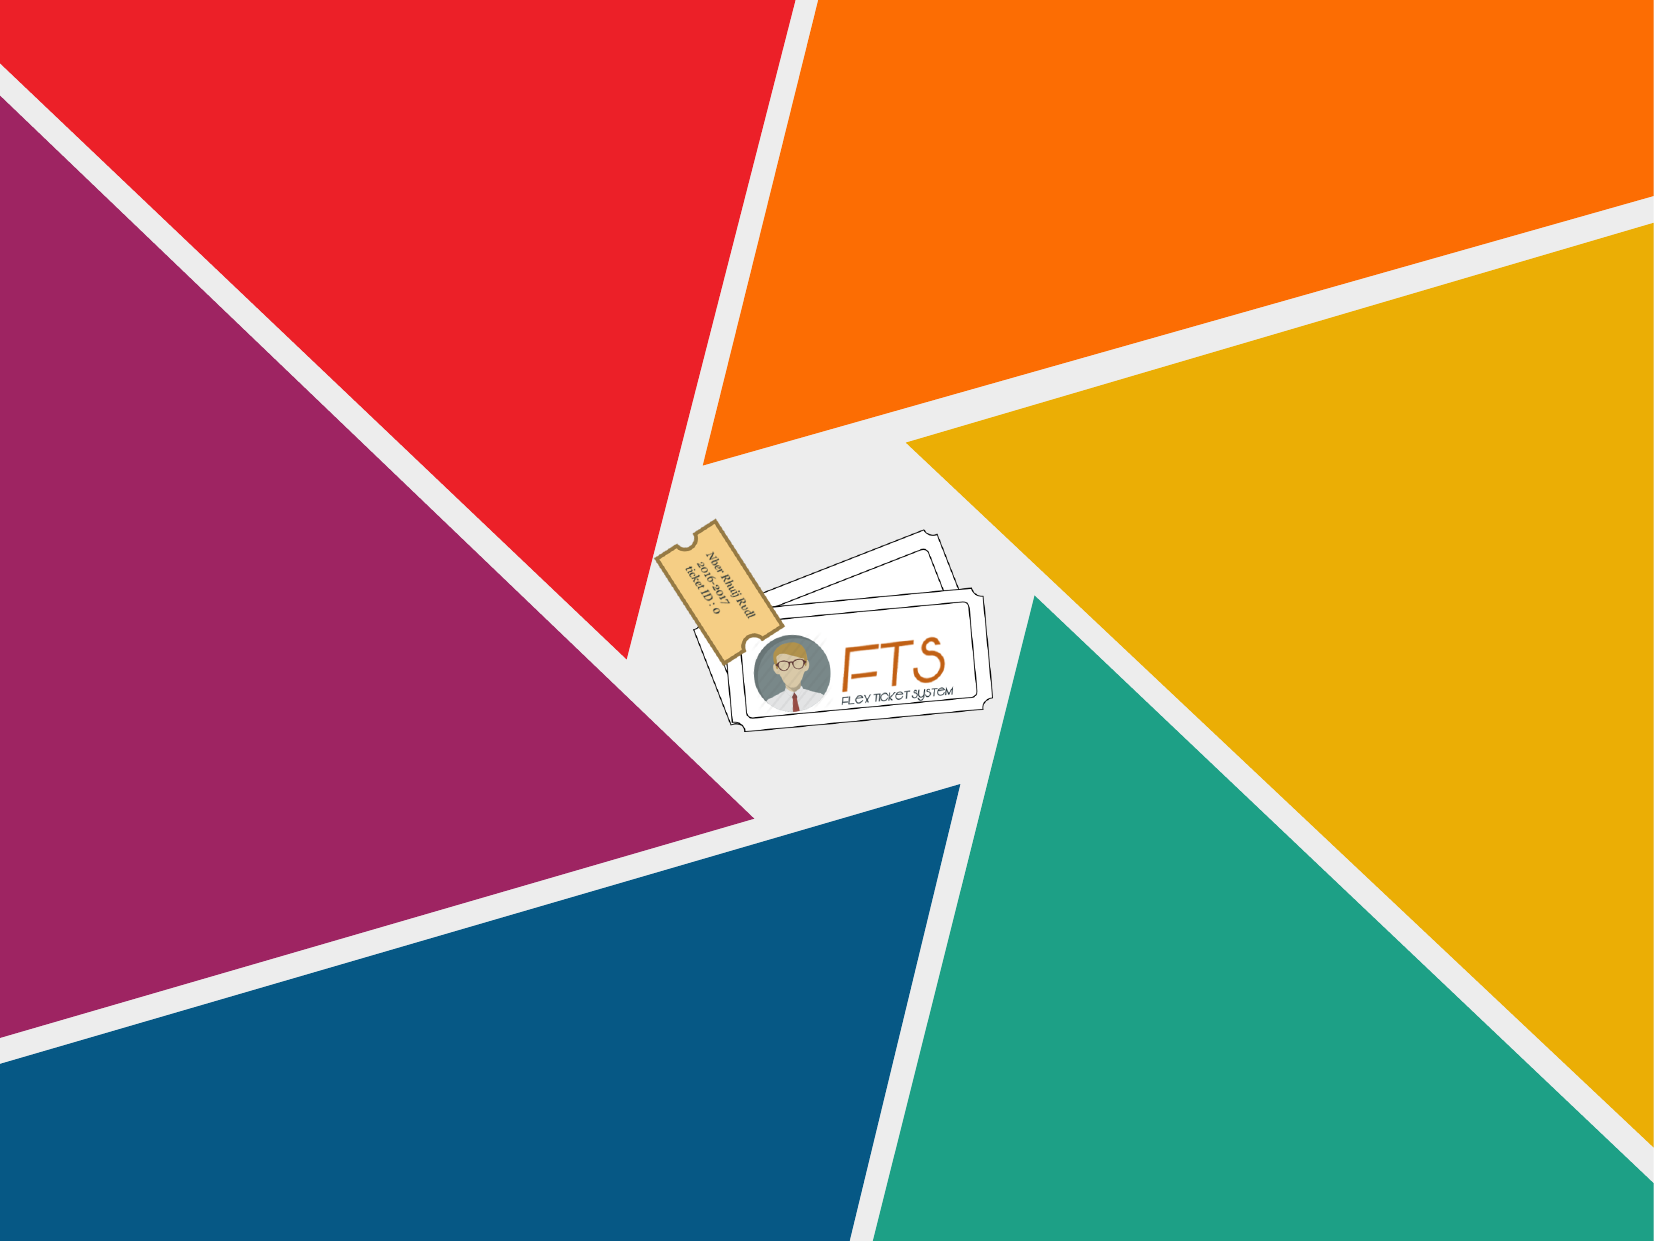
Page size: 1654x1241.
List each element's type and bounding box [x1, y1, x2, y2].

picture [630, 510, 1014, 750]
